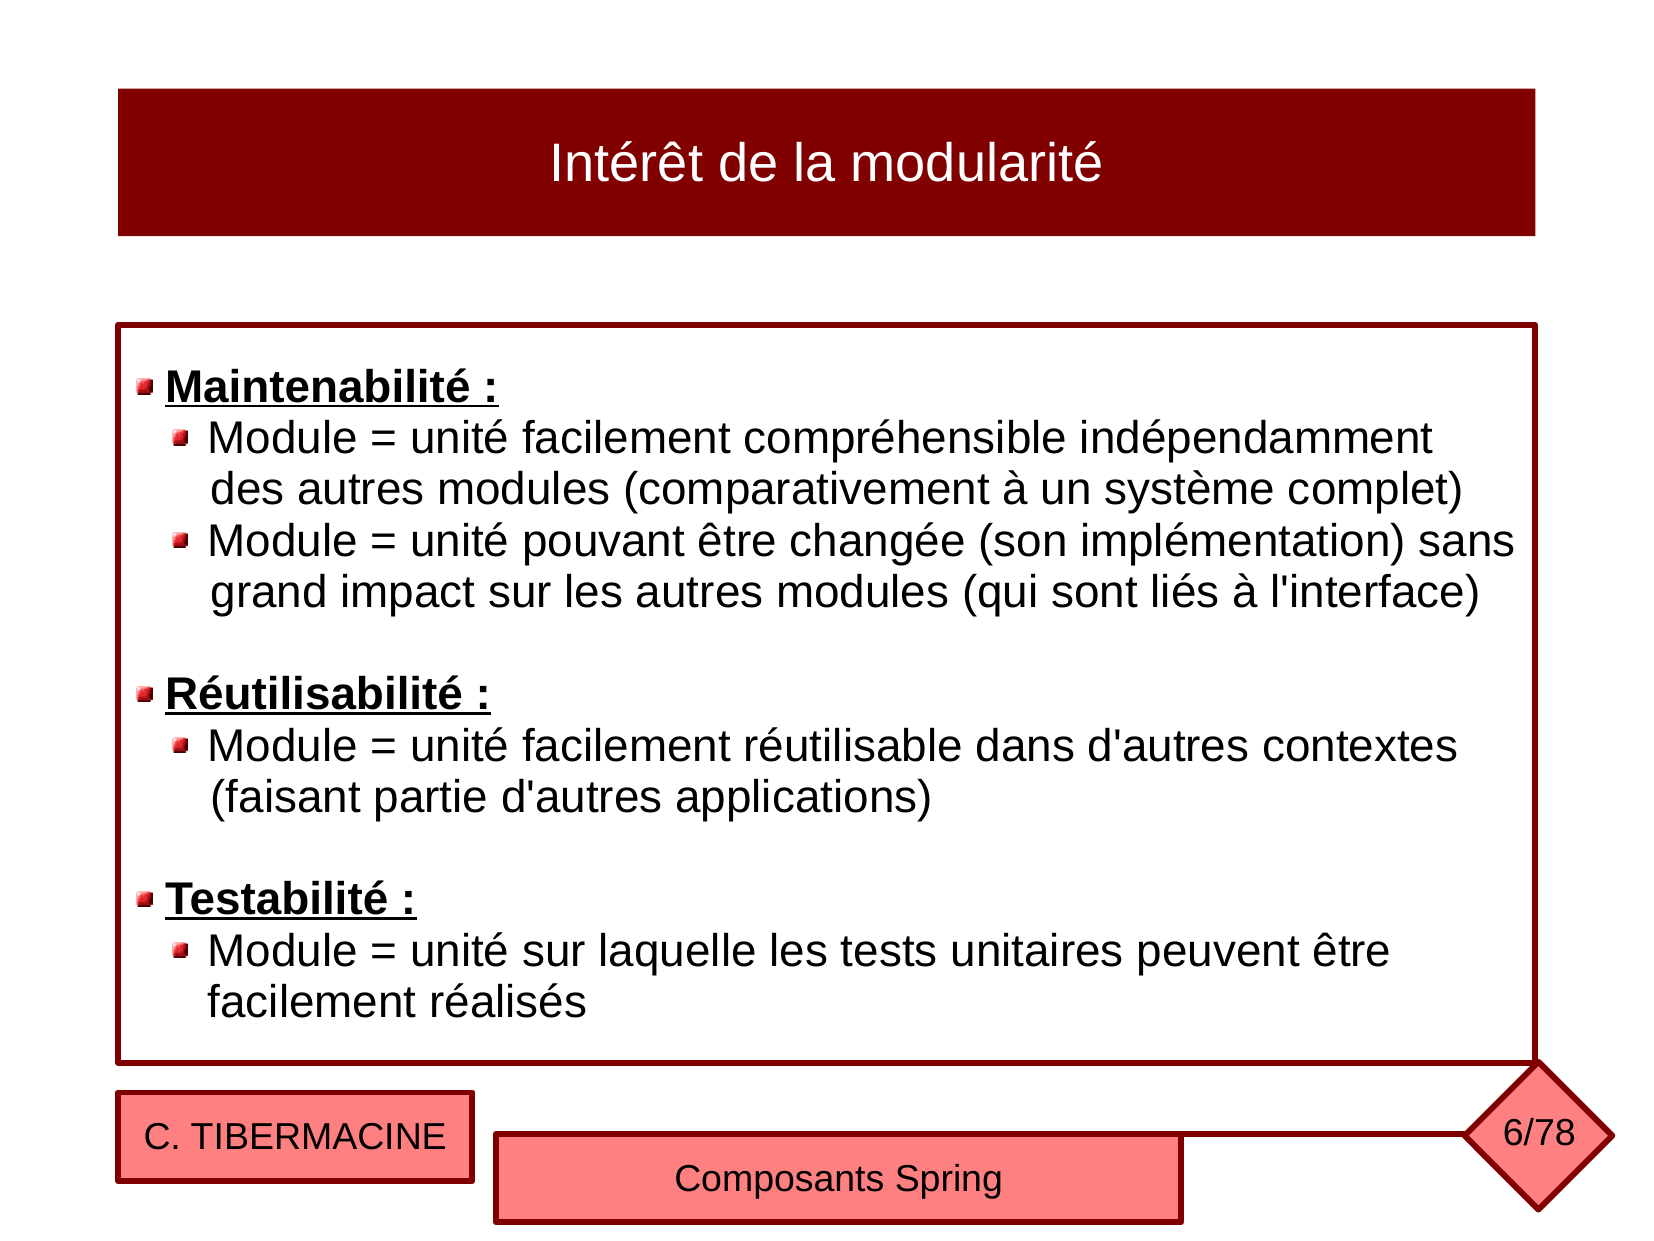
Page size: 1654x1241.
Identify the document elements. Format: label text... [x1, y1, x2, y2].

picture [136, 378, 153, 395]
picture [172, 532, 188, 548]
text_box Intérêt de la modularité [118, 88, 1536, 237]
picture [172, 429, 188, 446]
text_box [1464, 1112, 1488, 1160]
text_box [1607, 1130, 1613, 1142]
text_box <numéro>/78 [1488, 1104, 1607, 1204]
picture [136, 891, 153, 907]
picture [172, 942, 188, 958]
text_box Composants Spring [496, 1133, 1182, 1223]
picture [172, 737, 188, 753]
text_box C. TIBERMACINE [118, 1092, 473, 1182]
picture [136, 686, 153, 702]
text_box [1532, 1204, 1545, 1210]
text_box Maintenabilité : Module = unité facilement compréhensible indépendamment des autres modules (comparativement à un système complet) Module = unité pouvant être changée (son implémentation) sans grand impact sur les autres modules (qui sont liés à l'interface) Réutilisabilité : Module = unité facilement réutilisable dans d'autres contextes (faisant partie d'autres applications) Testabilité : Module = unité sur laquelle les tests unitaires peuvent être facilement réalisés [118, 324, 1536, 1063]
text_box [1496, 1061, 1581, 1104]
